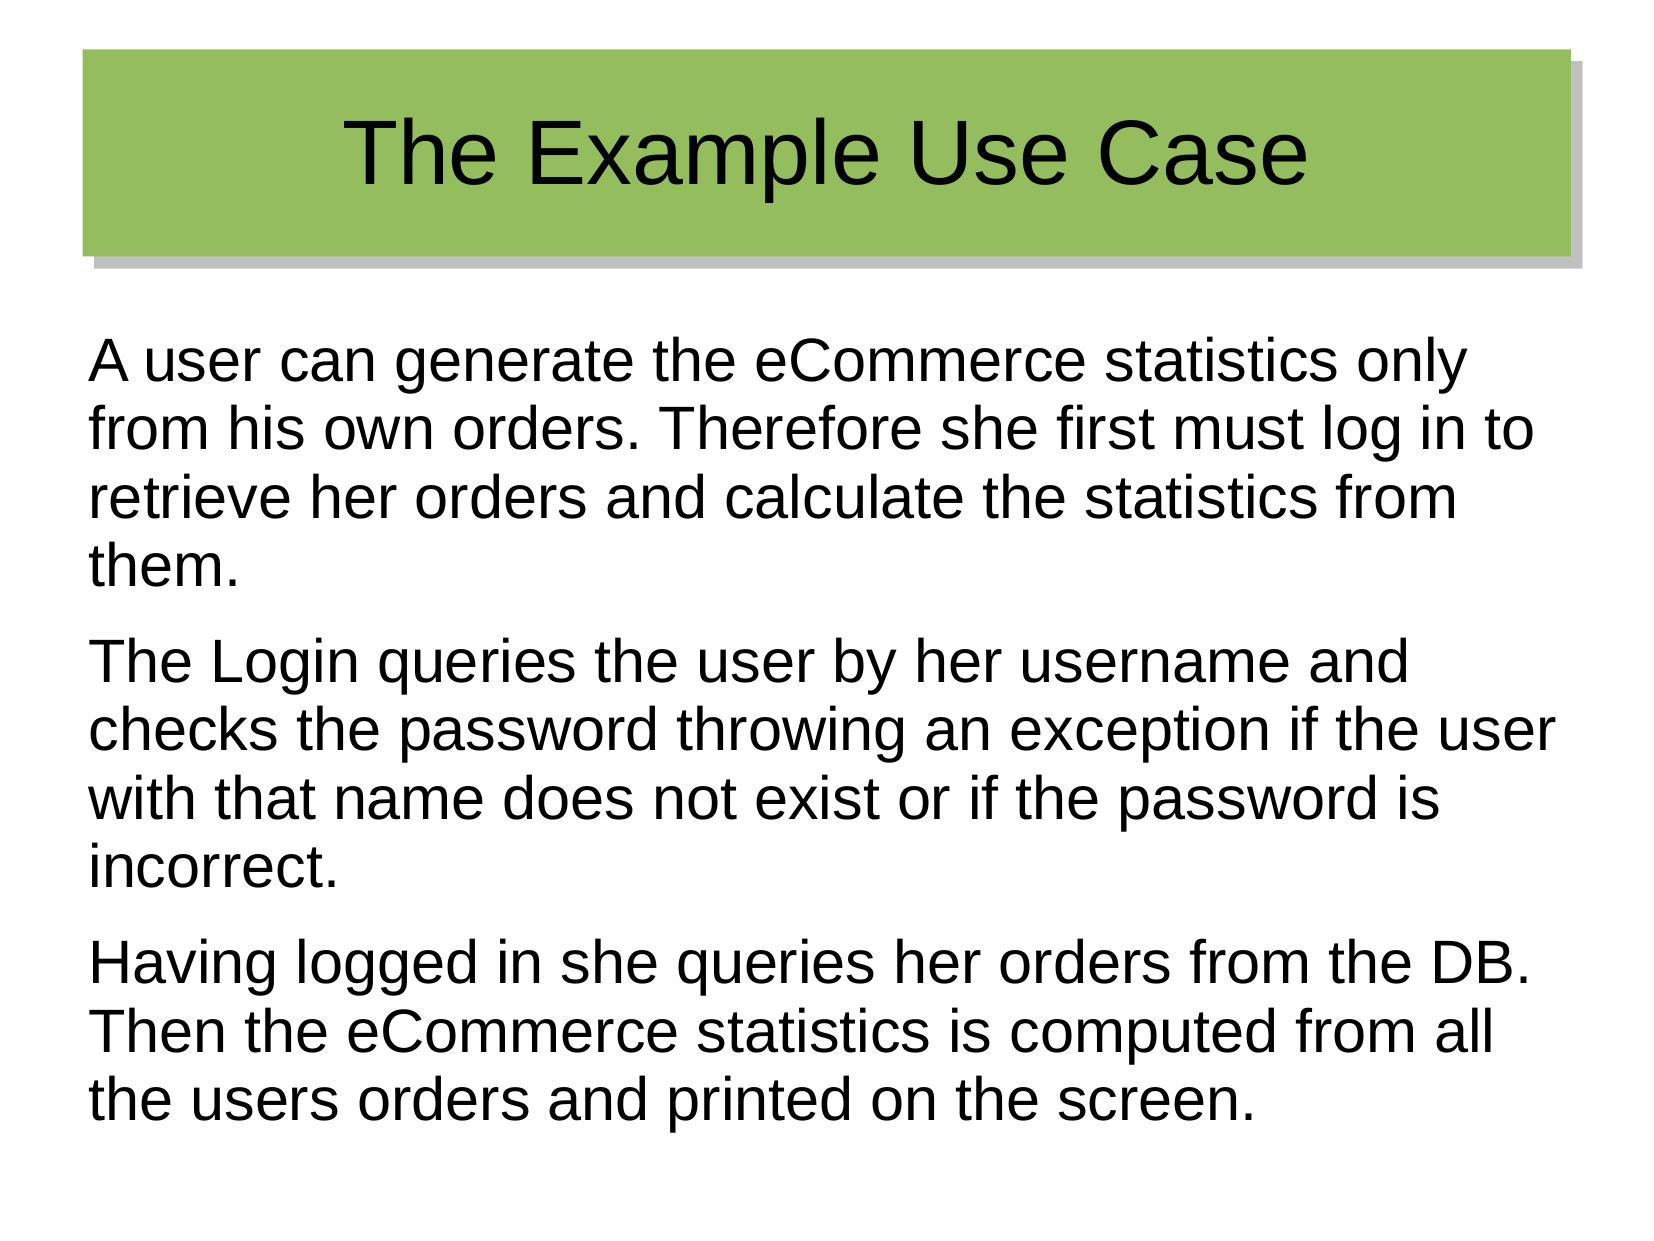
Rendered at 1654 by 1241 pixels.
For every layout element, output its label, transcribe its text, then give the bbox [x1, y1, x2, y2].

list A user can generate the eCommerce statistics only from his own orders. Therefore she first must log in to retrieve her orders and calculate the statistics from them. The Login queries the user by her username and checks the password throwing an exception if the user with that name does not exist or if the password is incorrect. Having logged in she queries her orders from the DB. Then the eCommerce statistics is computed from all the users orders and printed on the screen. [88, 325, 1577, 1146]
title The Example Use Case [82, 49, 1571, 257]
